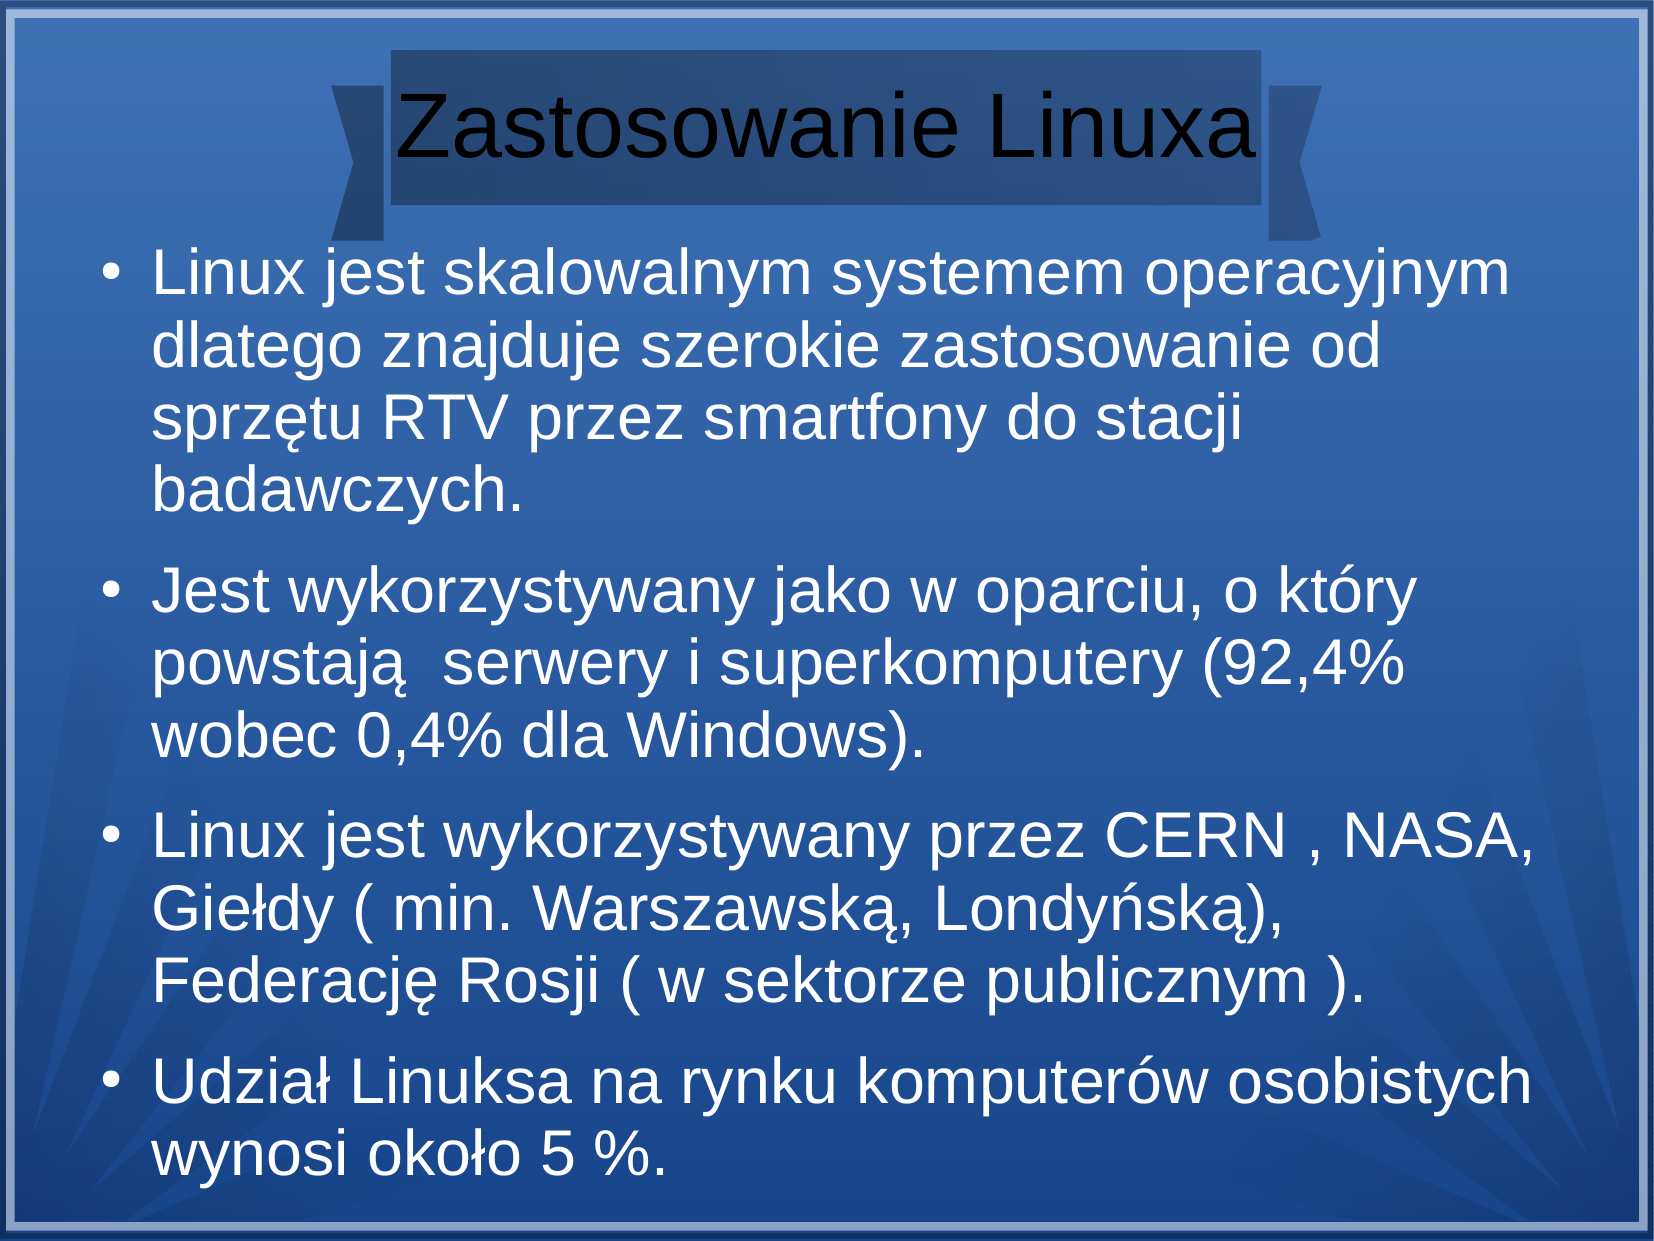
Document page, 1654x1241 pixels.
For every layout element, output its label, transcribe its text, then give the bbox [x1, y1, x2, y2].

title Zastosowanie Linuxa [389, 47, 1264, 205]
list Linux jest skalowalnym systemem operacyjnym dlatego znajduje szerokie zastosowanie od sprzętu RTV przez smartfony do stacji badawczych. Jest wykorzystywany jako w oparciu, o który powstają serwery i superkomputery (92,4% wobec 0,4% dla Windows). Linux jest wykorzystywany przez CERN , NASA, Giełdy ( min. Warszawską, Londyńską), Federację Rosji ( w sektorze publicznym ). Udział Linuksa na rynku komputerów osobistych wynosi około 5 %. [82, 236, 1571, 1196]
